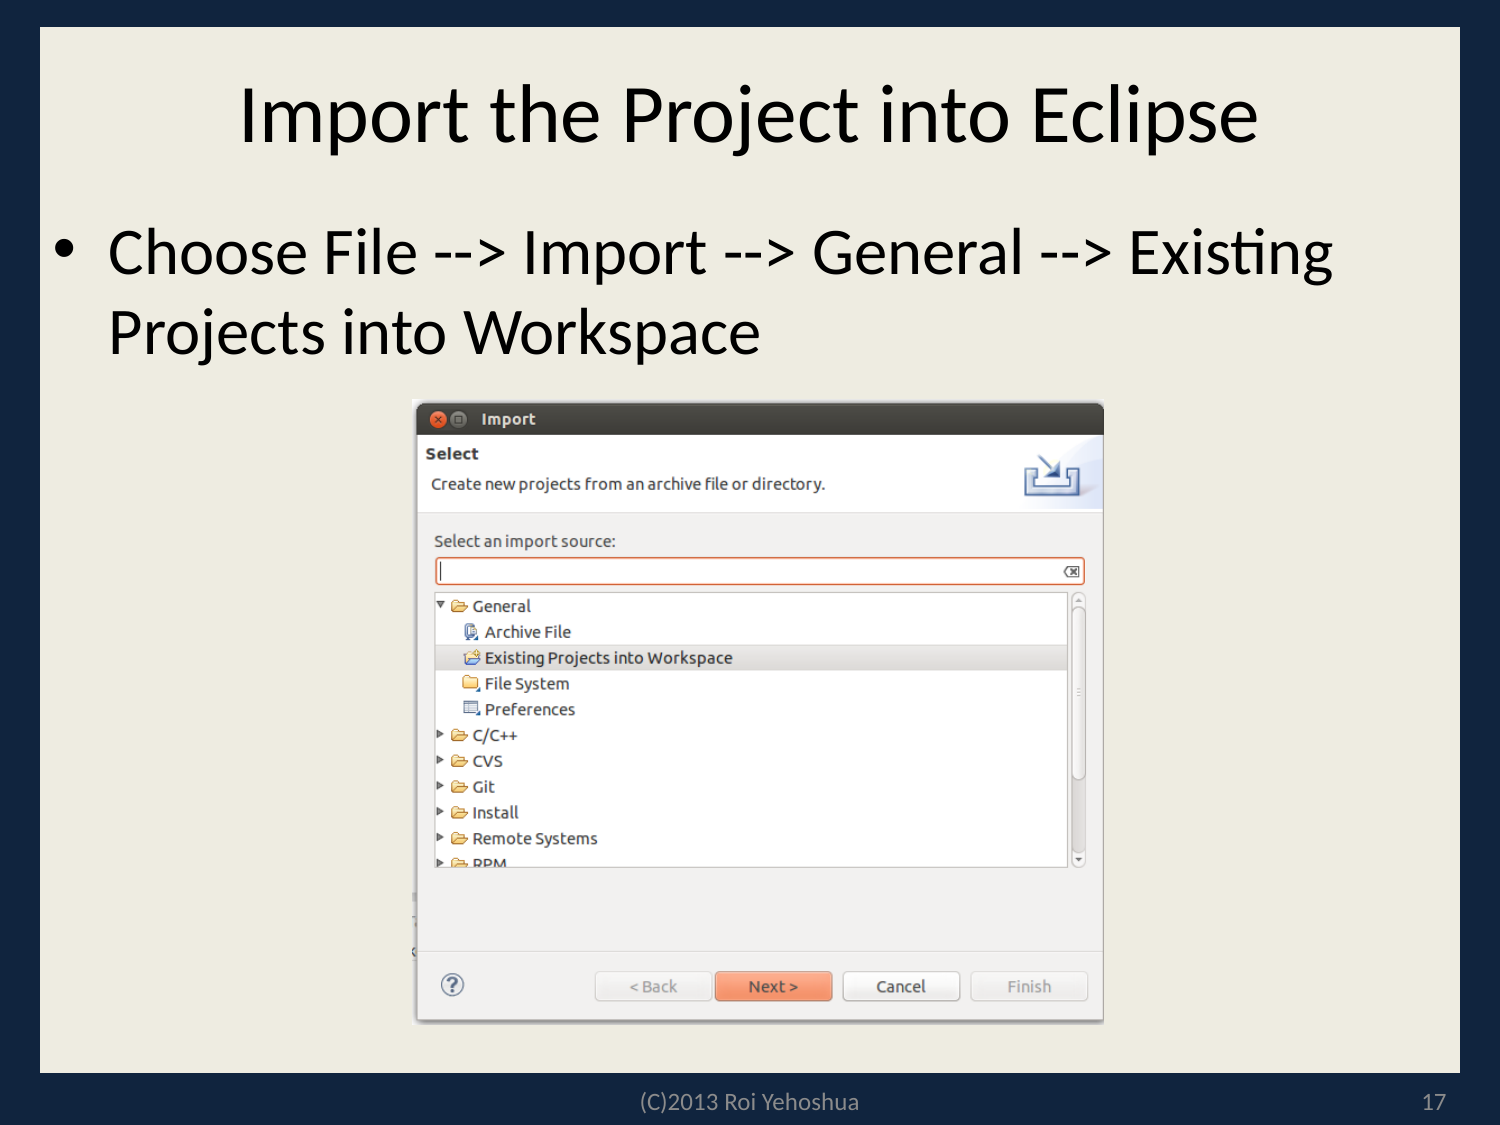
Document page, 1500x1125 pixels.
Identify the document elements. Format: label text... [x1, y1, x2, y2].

title Import the Project into Eclipse [37, 31, 1463, 188]
slide_number <number> [1111, 1074, 1462, 1125]
list Choose File --> Import --> General --> Existing Projects into Workspace [37, 200, 1463, 1080]
picture [412, 399, 1104, 1025]
footer (C)2013 Roi Yehoshua [512, 1074, 988, 1125]
